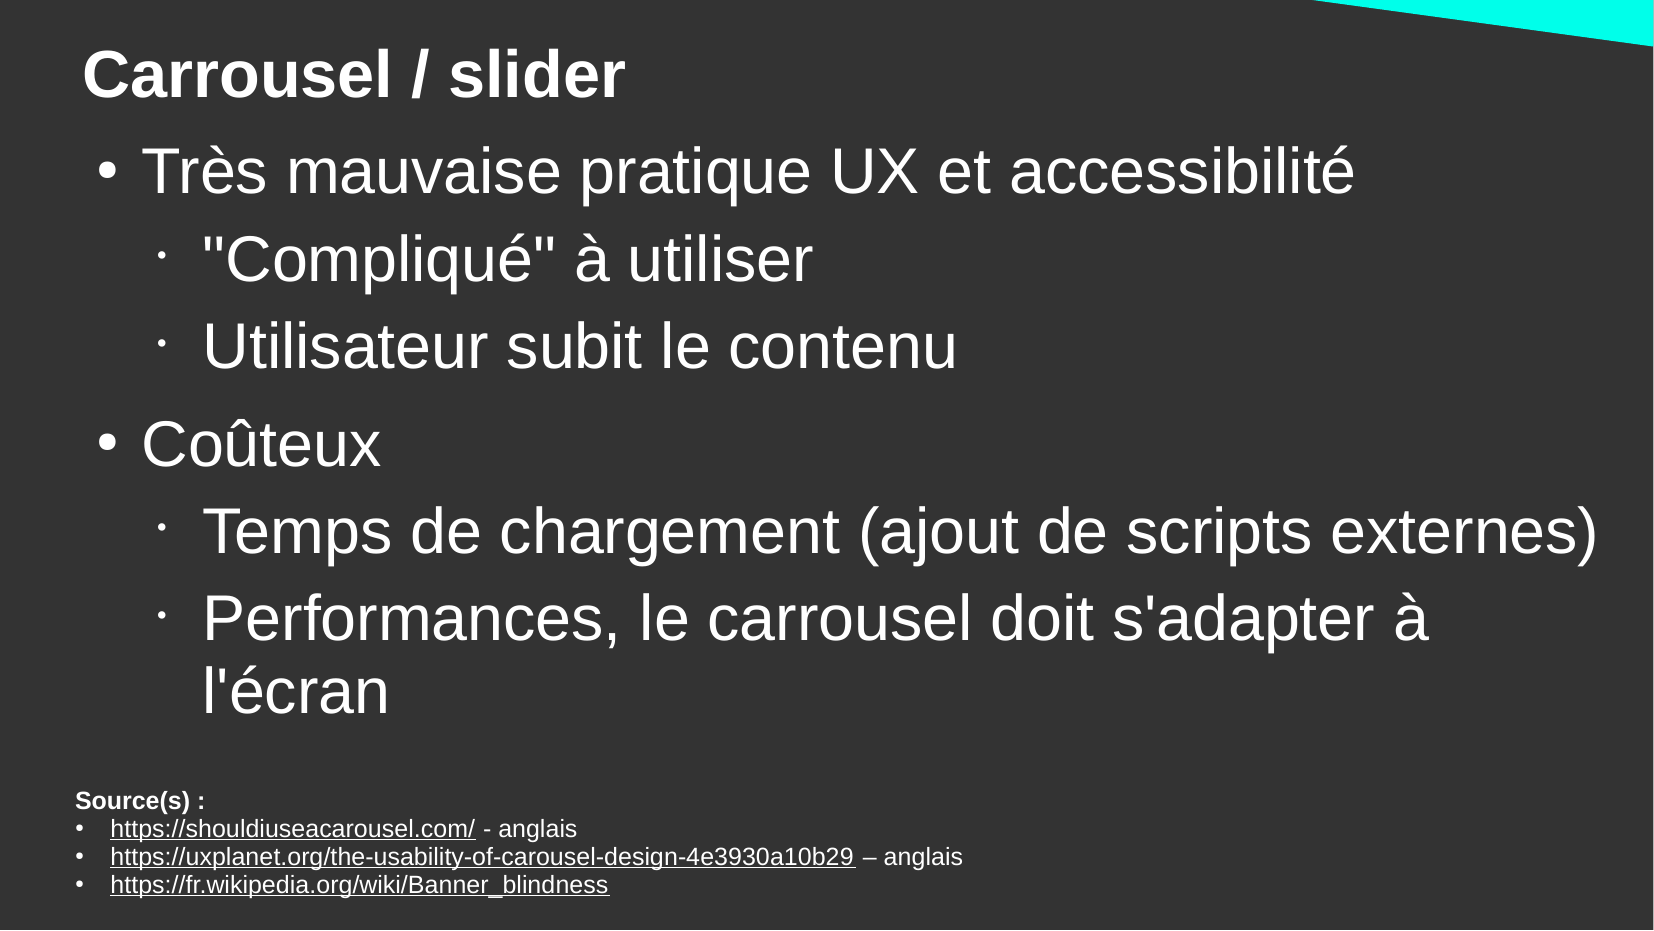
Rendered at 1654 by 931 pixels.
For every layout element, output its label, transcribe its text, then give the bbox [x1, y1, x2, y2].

text_box Source(s) : https://shouldiuseacarousel.com/ - anglais https://uxplanet.org/the-usability-of-carousel-design-4e3930a10b29 – anglais https://fr.wikipedia.org/wiki/Banner_blindness [60, 779, 1546, 931]
list Très mauvaise pratique UX et accessibilité "Compliqué" à utiliser Utilisateur subit le contenu Coûteux Temps de chargement (ajout de scripts externes) Performances, le carrousel doit s'adapter à l'écran [80, 135, 1620, 768]
title Carrousel / slider [82, 37, 1571, 114]
text_box [1312, 0, 1654, 47]
